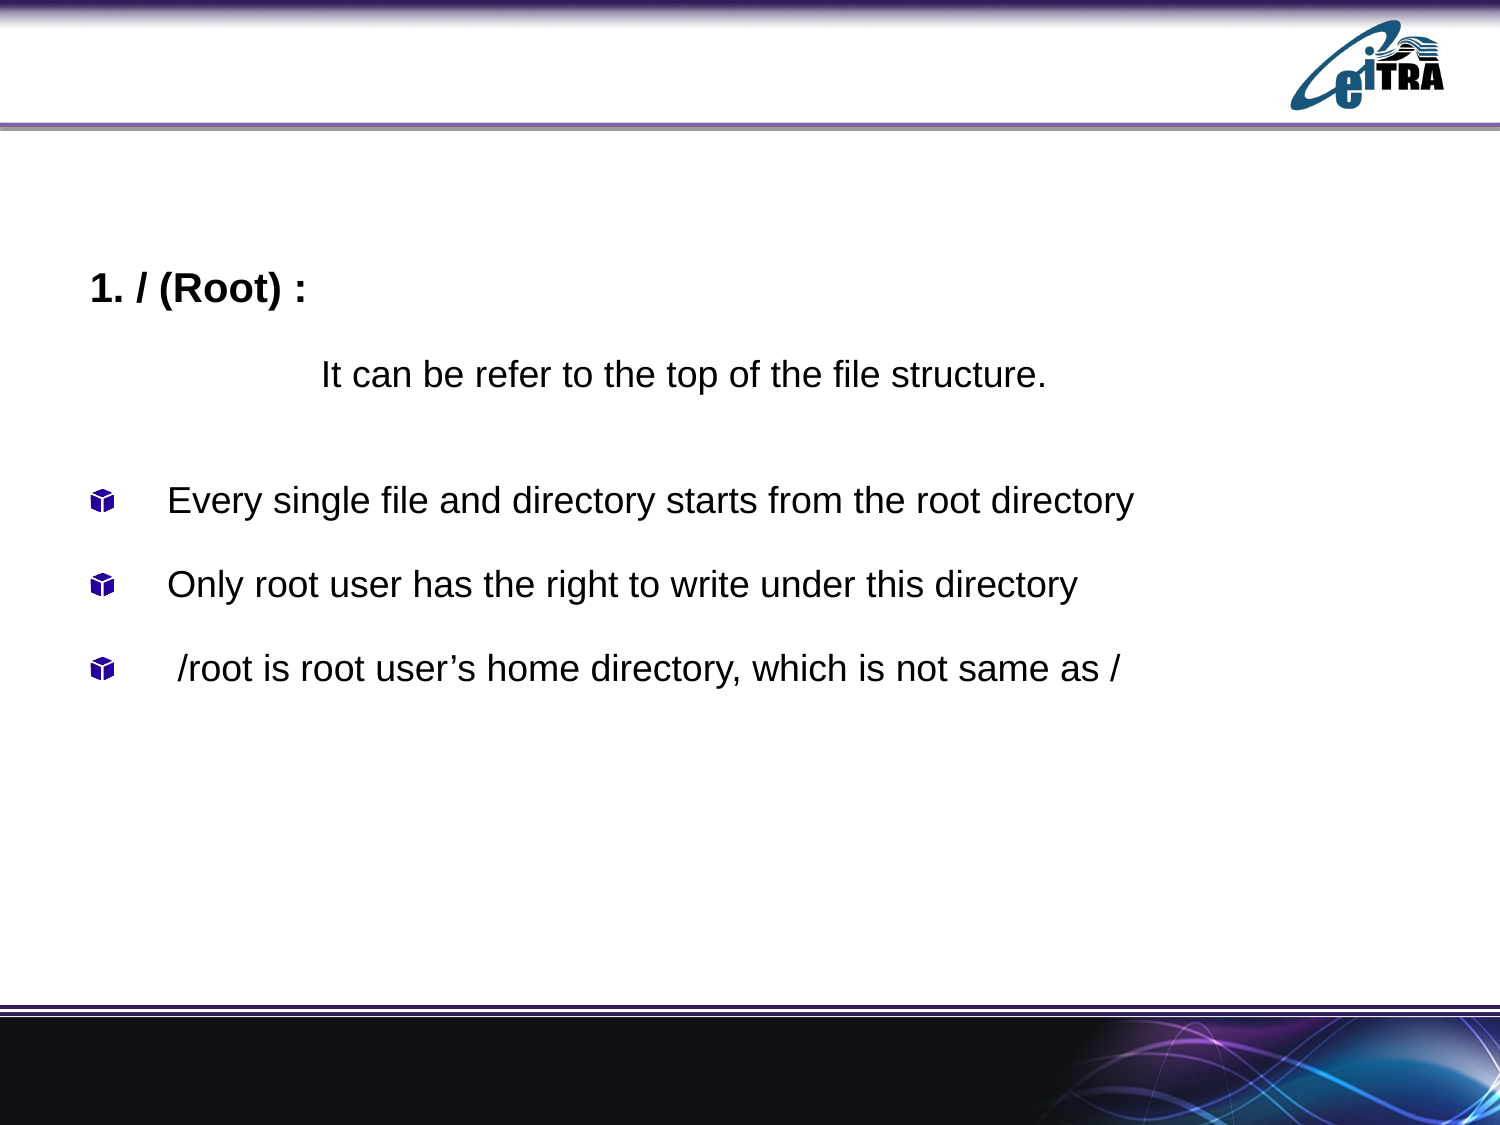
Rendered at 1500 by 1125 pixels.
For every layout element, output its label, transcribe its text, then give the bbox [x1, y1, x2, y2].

picture [0, 0, 1500, 146]
picture [0, 1005, 1500, 1125]
text_box 1. / (Root) : It can be refer to the top of the file structure. Every single file and directory starts from the root directory Only root user has the right to write under this directory /root is root user’s home directory, which is not same as / [75, 257, 1366, 976]
text_box [60, 239, 1426, 311]
